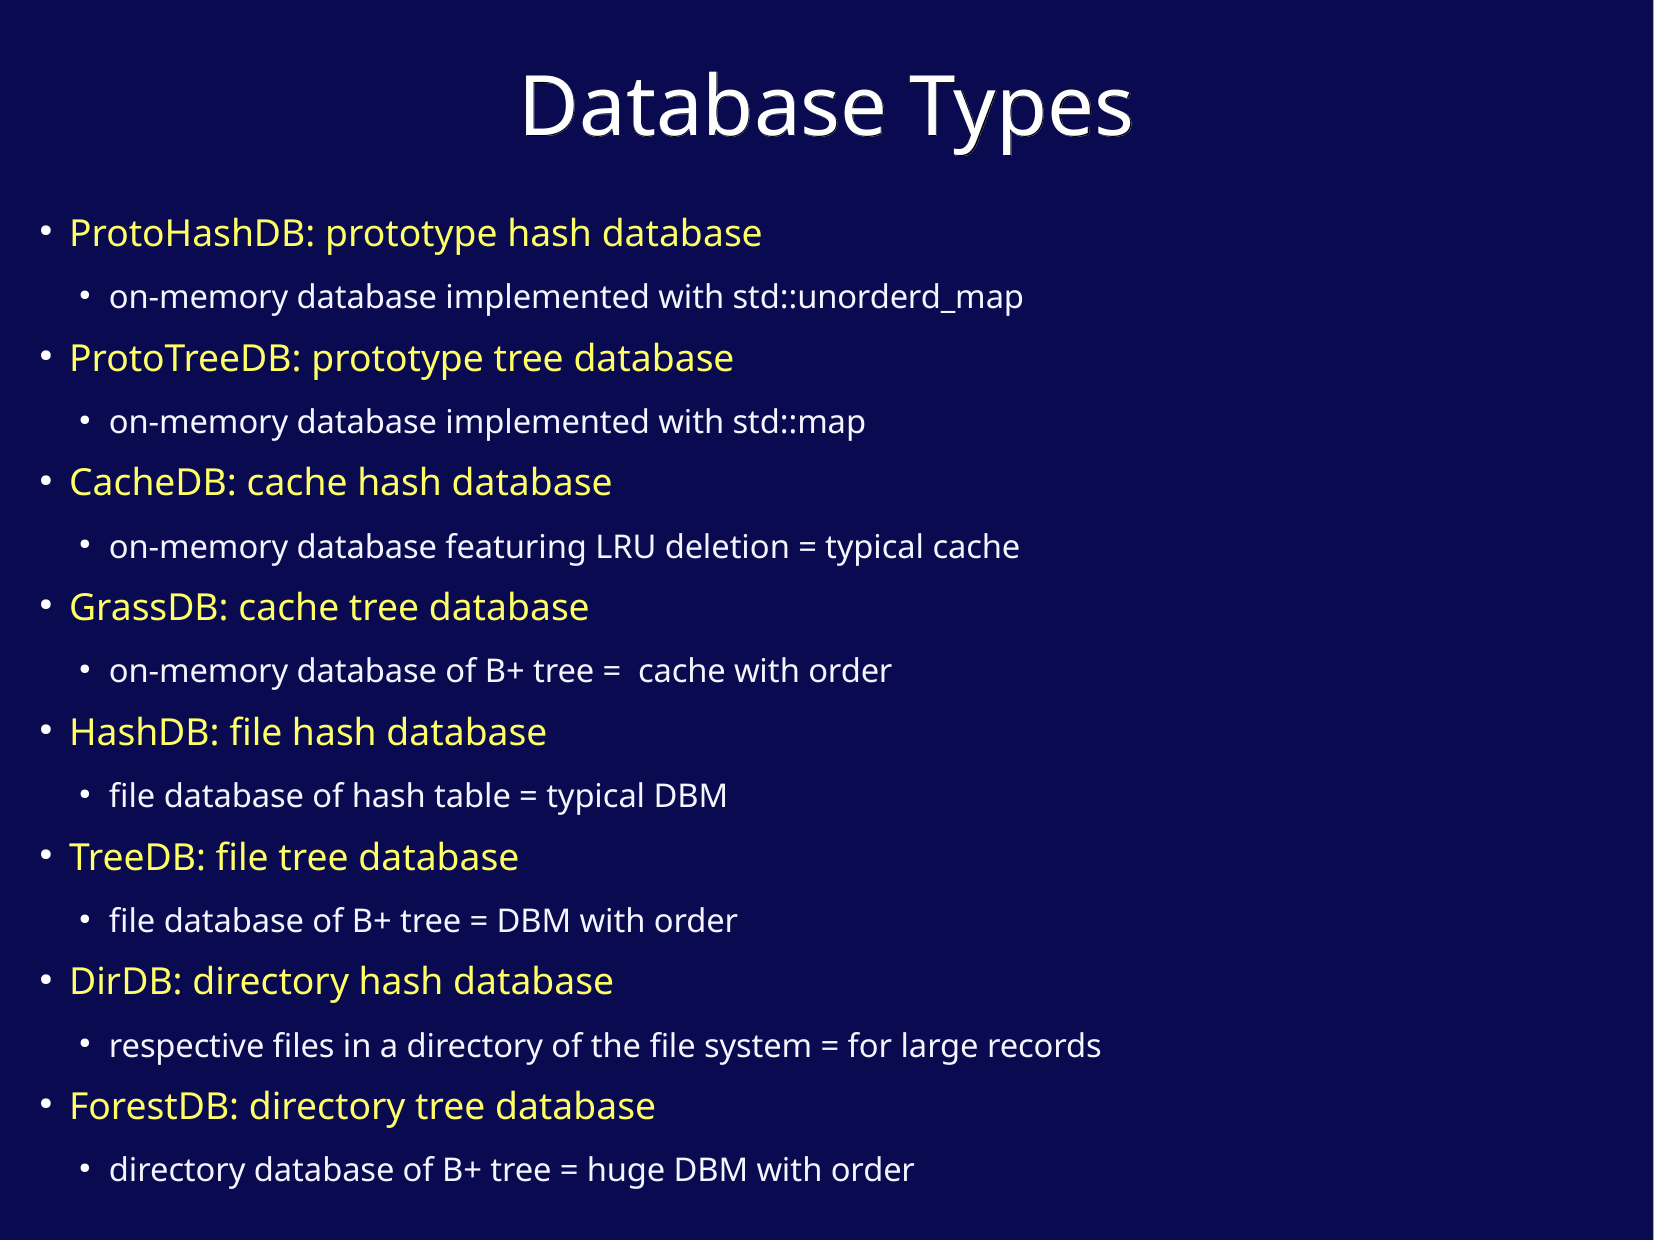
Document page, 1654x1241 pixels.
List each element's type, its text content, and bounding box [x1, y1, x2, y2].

title Database Types [29, 29, 1625, 178]
list ProtoHashDB: prototype hash database on-memory database implemented with std::unorderd_map ProtoTreeDB: prototype tree database on-memory database implemented with std::map CacheDB: cache hash database on-memory database featuring LRU deletion = typical cache GrassDB: cache tree database on-memory database of B+ tree = cache with order HashDB: file hash database file database of hash table = typical DBM TreeDB: file tree database file database of B+ tree = DBM with order DirDB: directory hash database respective files in a directory of the file system = for large records ForestDB: directory tree database directory database of B+ tree = huge DBM with order [29, 206, 1625, 1211]
